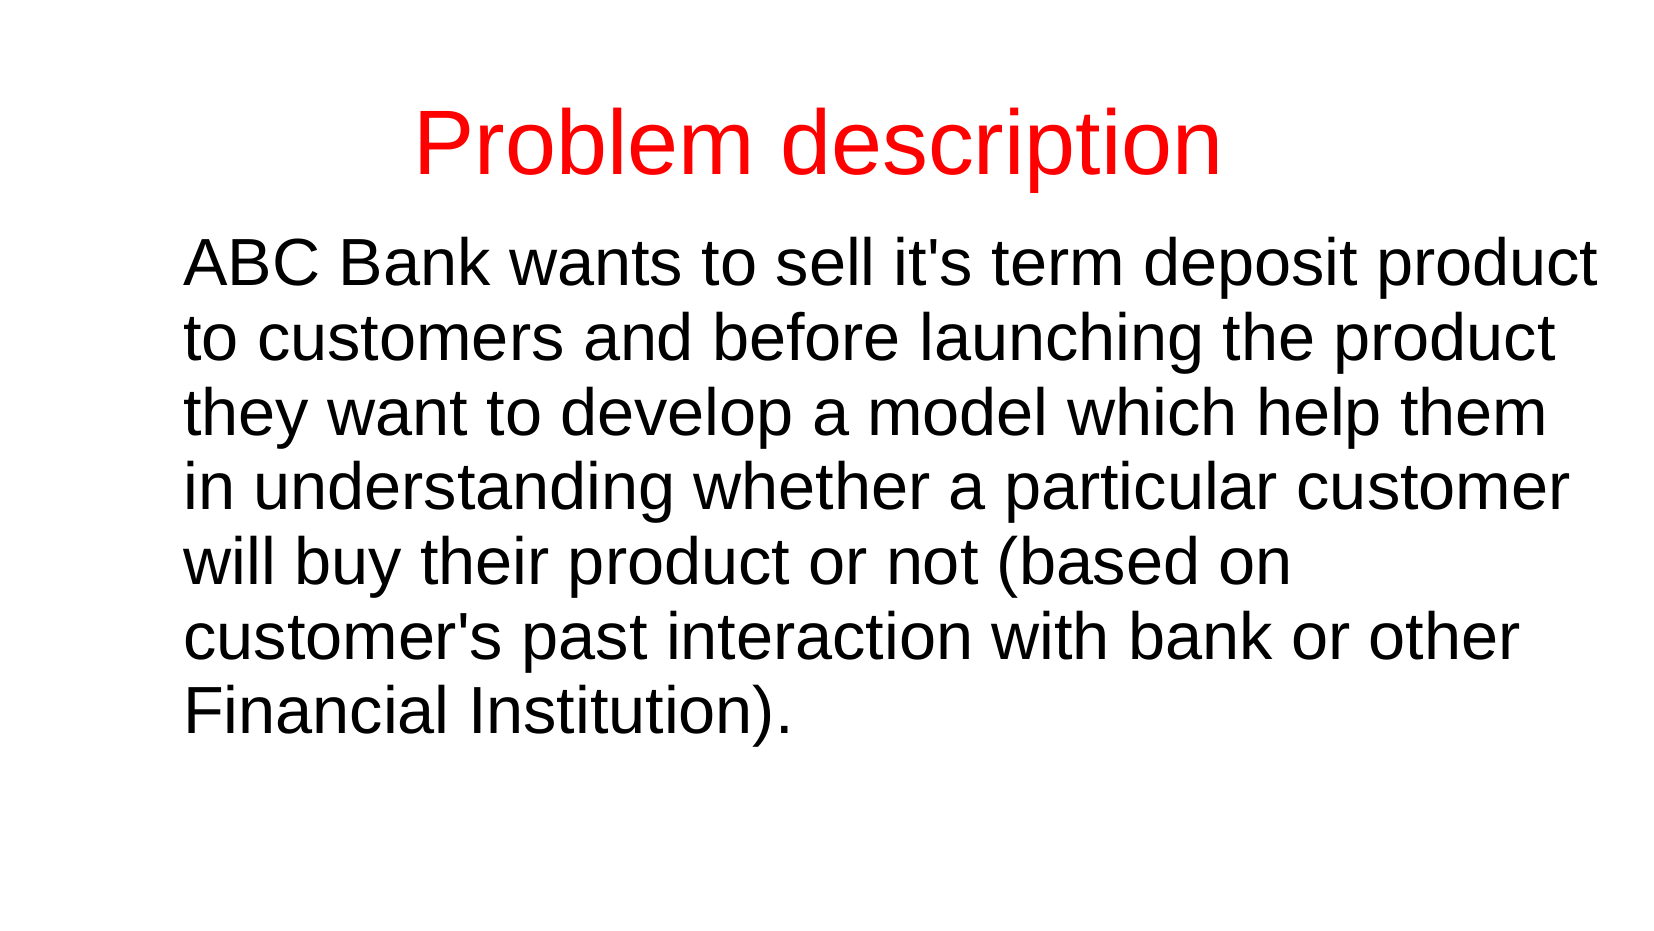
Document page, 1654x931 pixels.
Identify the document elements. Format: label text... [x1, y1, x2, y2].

title Problem description [75, 91, 1564, 195]
list ABC Bank wants to sell it's term deposit product to customers and before launching the product they want to develop a model which help them in understanding whether a particular customer will buy their product or not (based on customer's past interaction with bank or other Financial Institution). [112, 225, 1601, 765]
